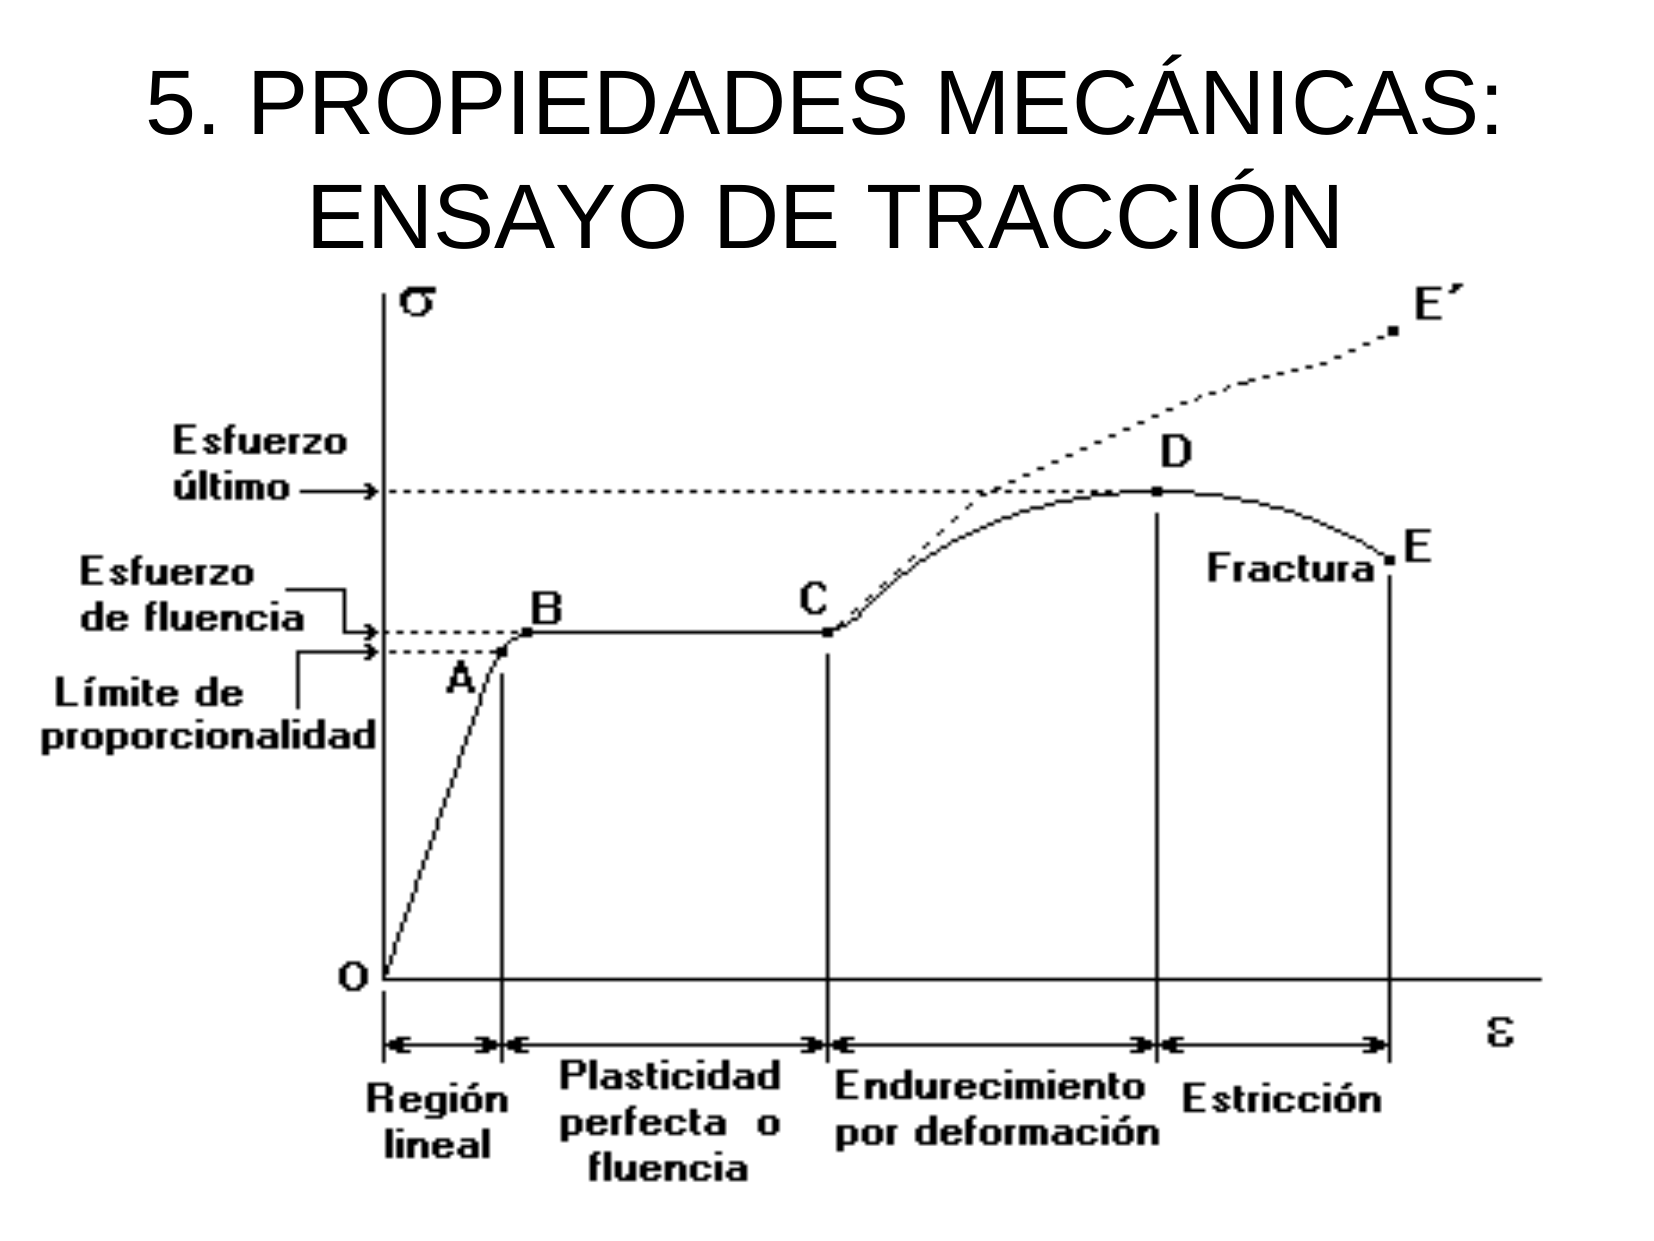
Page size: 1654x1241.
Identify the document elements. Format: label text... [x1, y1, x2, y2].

picture [29, 265, 1654, 1241]
title 5. PROPIEDADES MECÁNICAS: ENSAYO DE TRACCIÓN [82, 38, 1571, 265]
